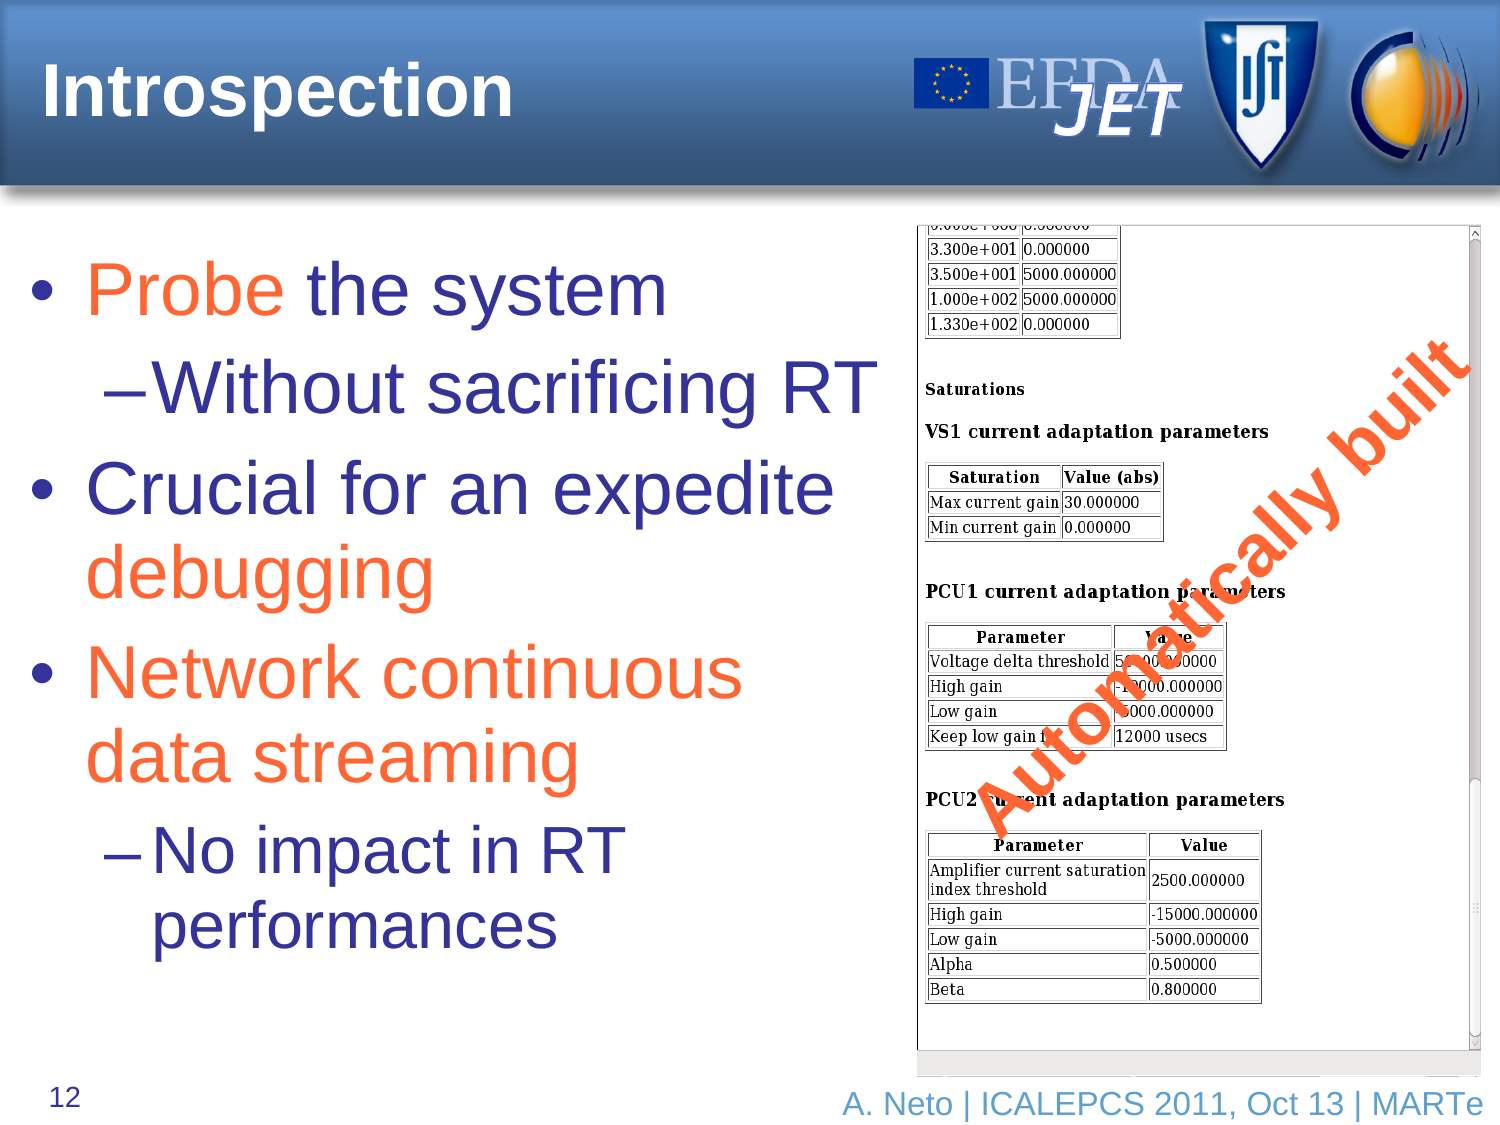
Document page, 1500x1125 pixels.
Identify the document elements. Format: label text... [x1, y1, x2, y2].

picture [917, 224, 1481, 1077]
list Probe the system Without sacrificing RT Crucial for an expedite debugging Network continuous data streaming No impact in RT performances [29, 247, 901, 964]
picture [0, 0, 1500, 207]
text_box Automatically built [930, 299, 1500, 870]
title Introspection [41, 0, 1129, 188]
